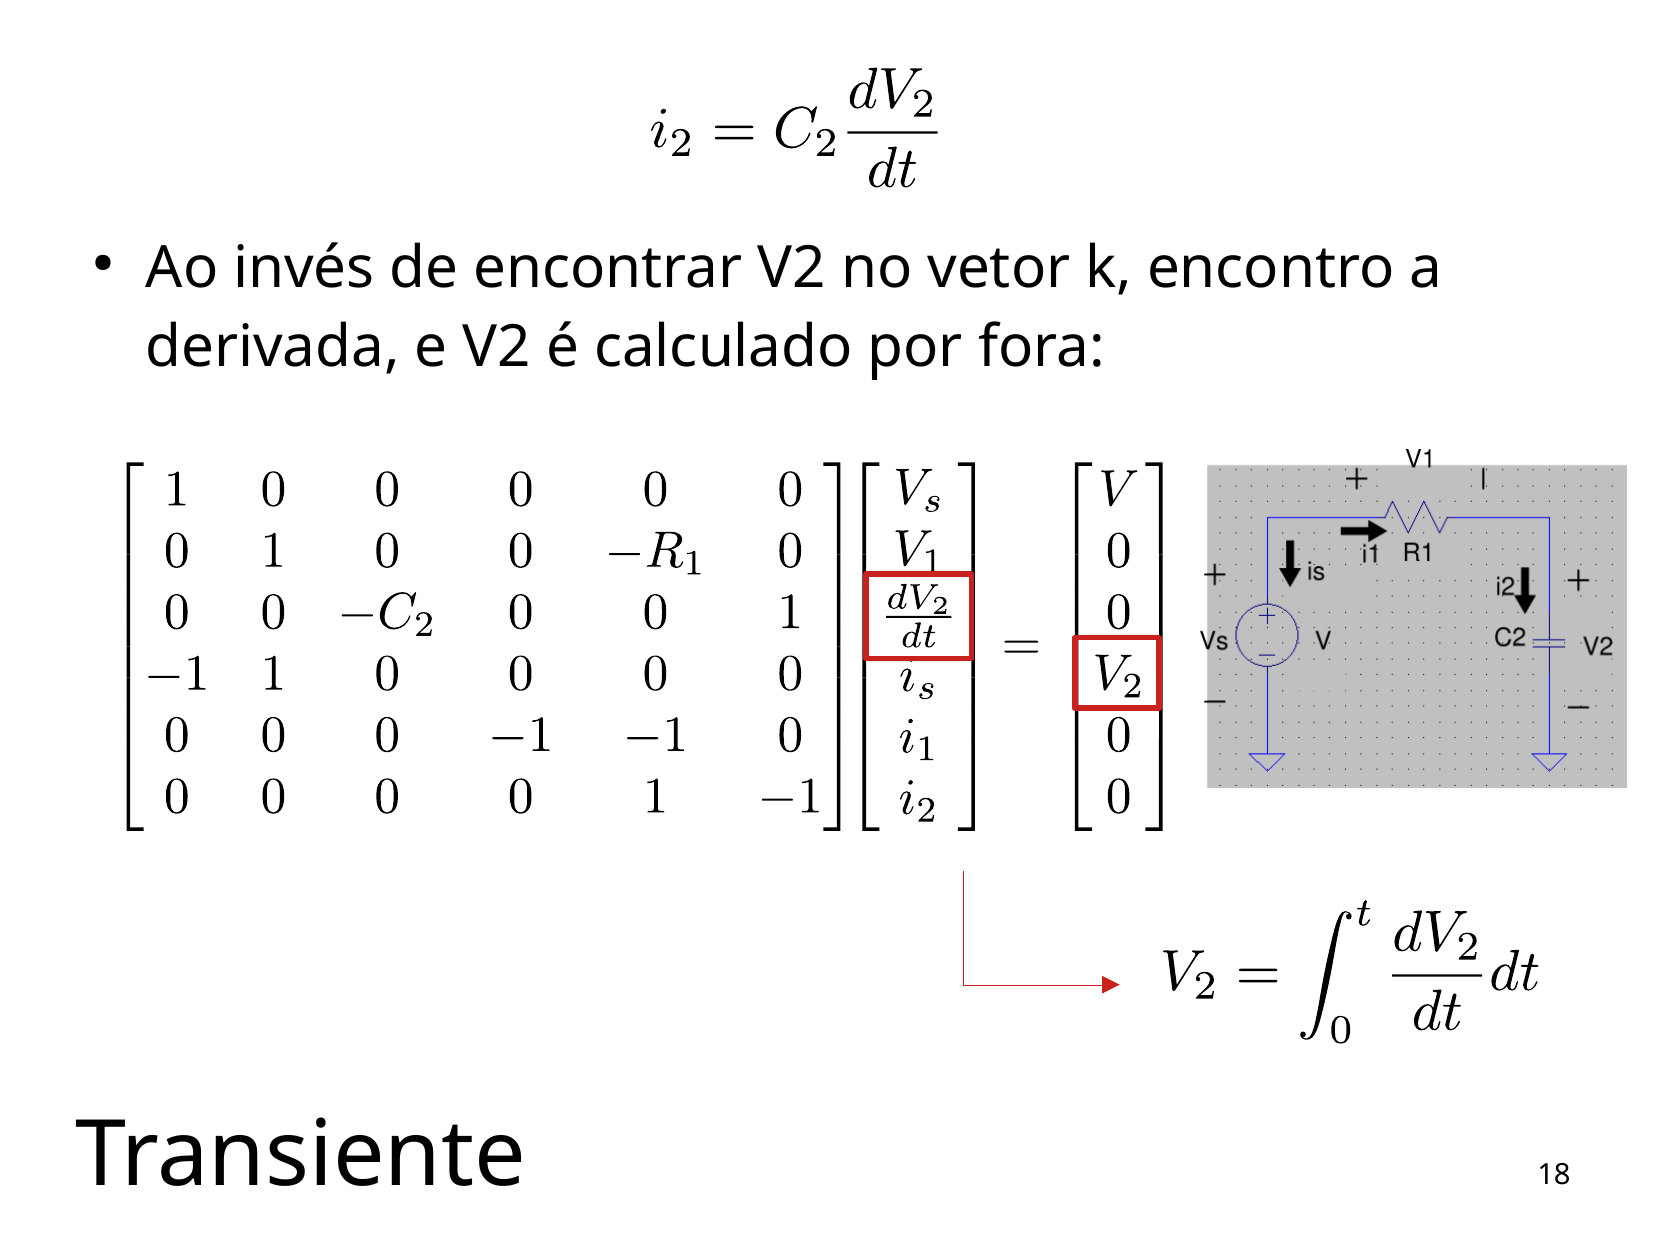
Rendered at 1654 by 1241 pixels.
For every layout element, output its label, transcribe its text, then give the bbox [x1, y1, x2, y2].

list Ao invés de encontrar V2 no vetor k, encontro a derivada, e V2 é calculado por fora: [75, 225, 1576, 423]
list Transiente [4, 1087, 1088, 1241]
text_box [1162, 900, 1539, 1044]
text_box [651, 67, 938, 188]
text_box [848, 462, 975, 831]
text_box [112, 462, 841, 831]
picture [1200, 449, 1627, 788]
text_box [1004, 462, 1163, 831]
